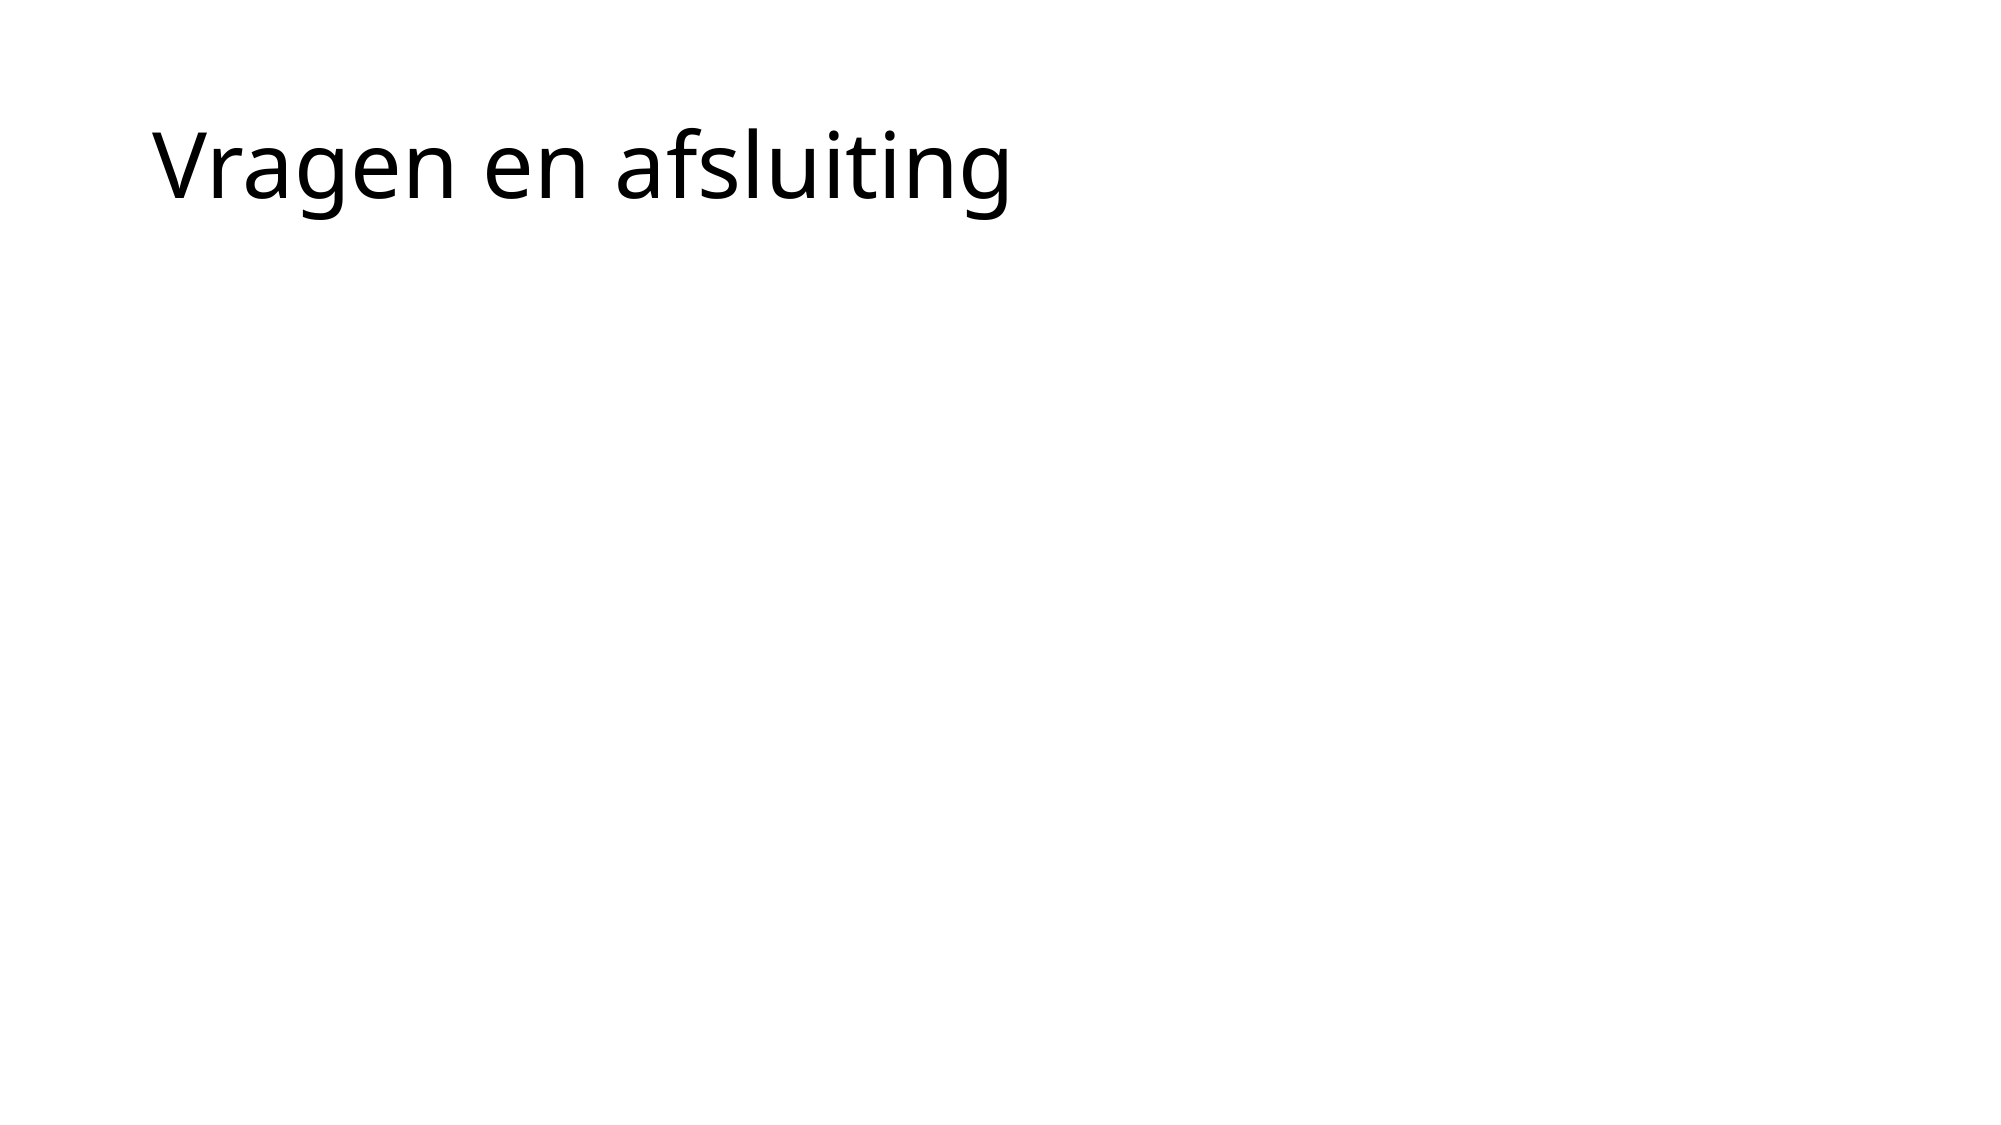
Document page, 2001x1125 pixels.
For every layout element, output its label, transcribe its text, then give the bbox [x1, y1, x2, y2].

title Vragen en afsluiting [137, 59, 1863, 278]
